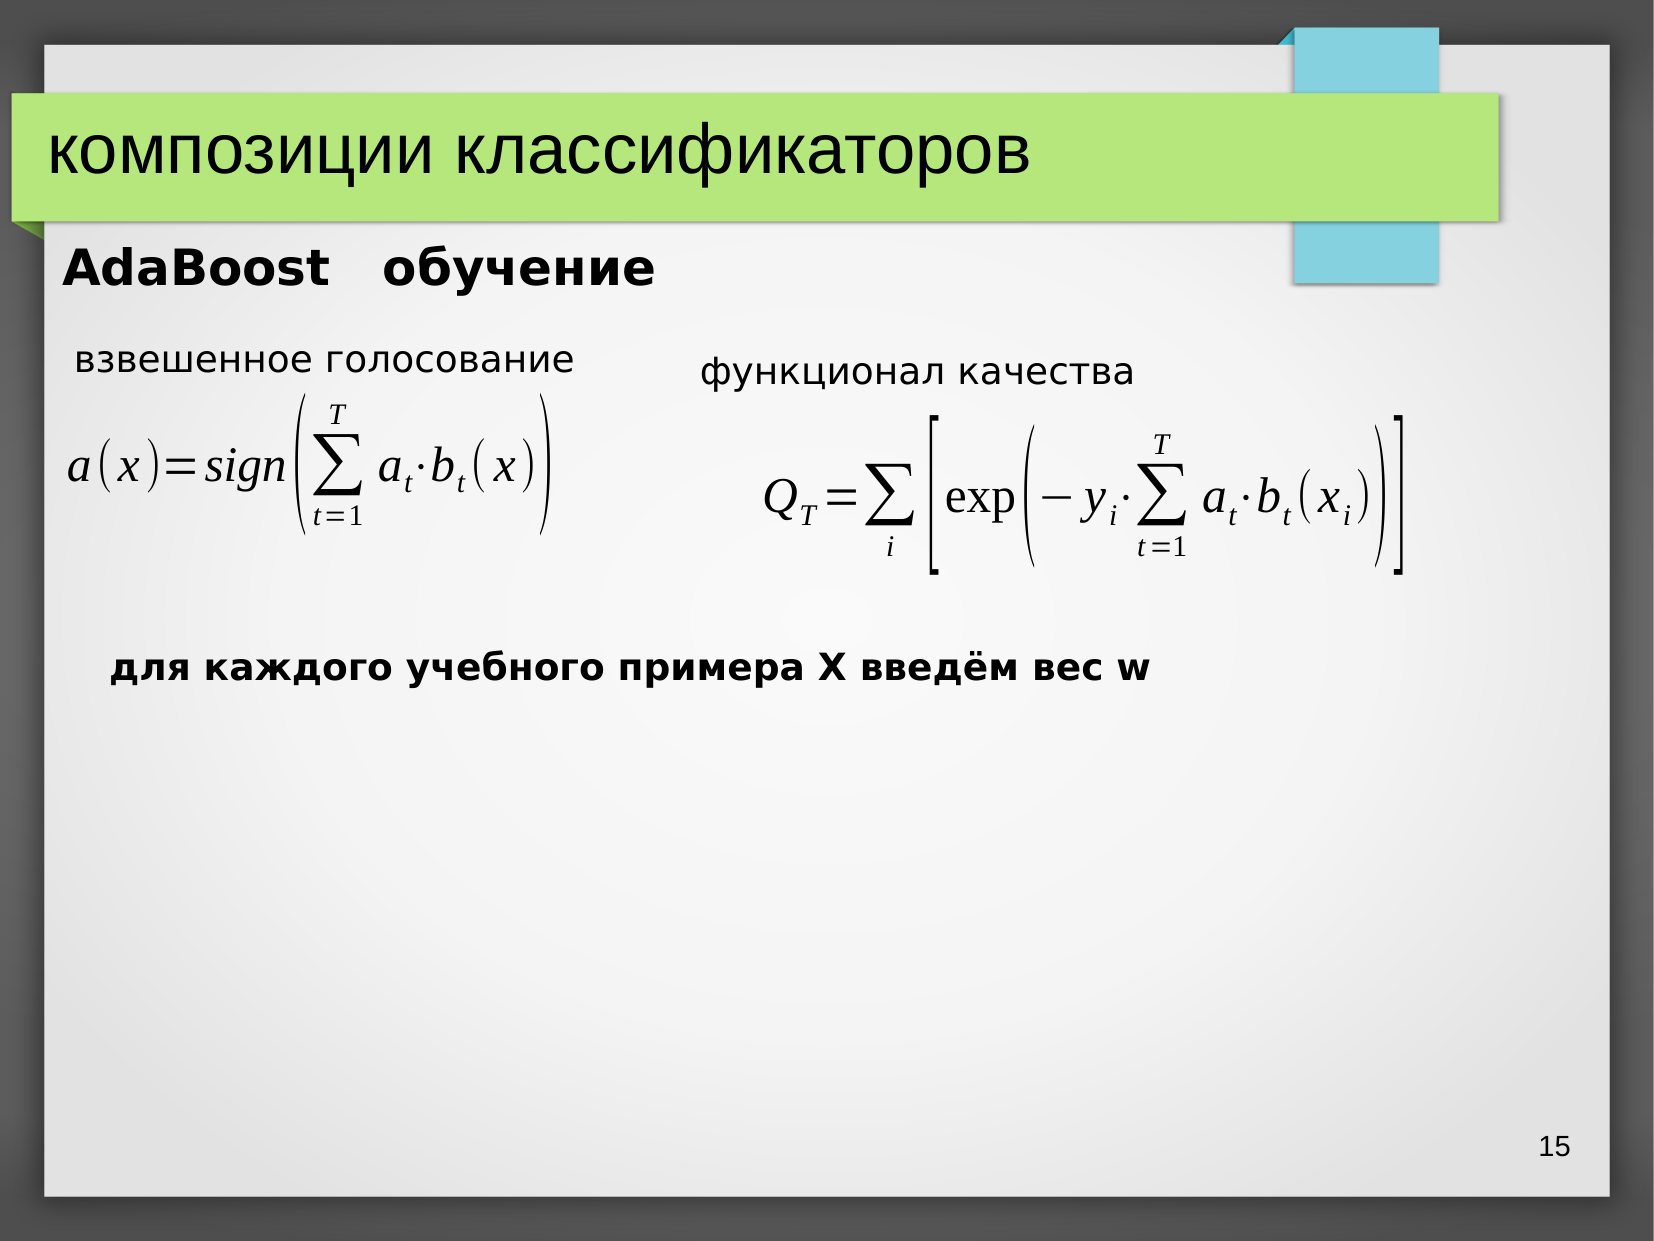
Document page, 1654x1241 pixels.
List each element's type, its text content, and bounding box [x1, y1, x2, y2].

text_box функционал качества [685, 342, 1583, 414]
text_box AdaBoost обучение [47, 231, 768, 305]
chart [755, 413, 1412, 578]
picture [0, 0, 1654, 1241]
text_box для каждого учебного примера X введём вес w [94, 637, 1241, 697]
chart [59, 413, 561, 539]
text_box взвешенное голосование [59, 330, 686, 413]
title композиции классификаторов [47, 109, 1501, 189]
